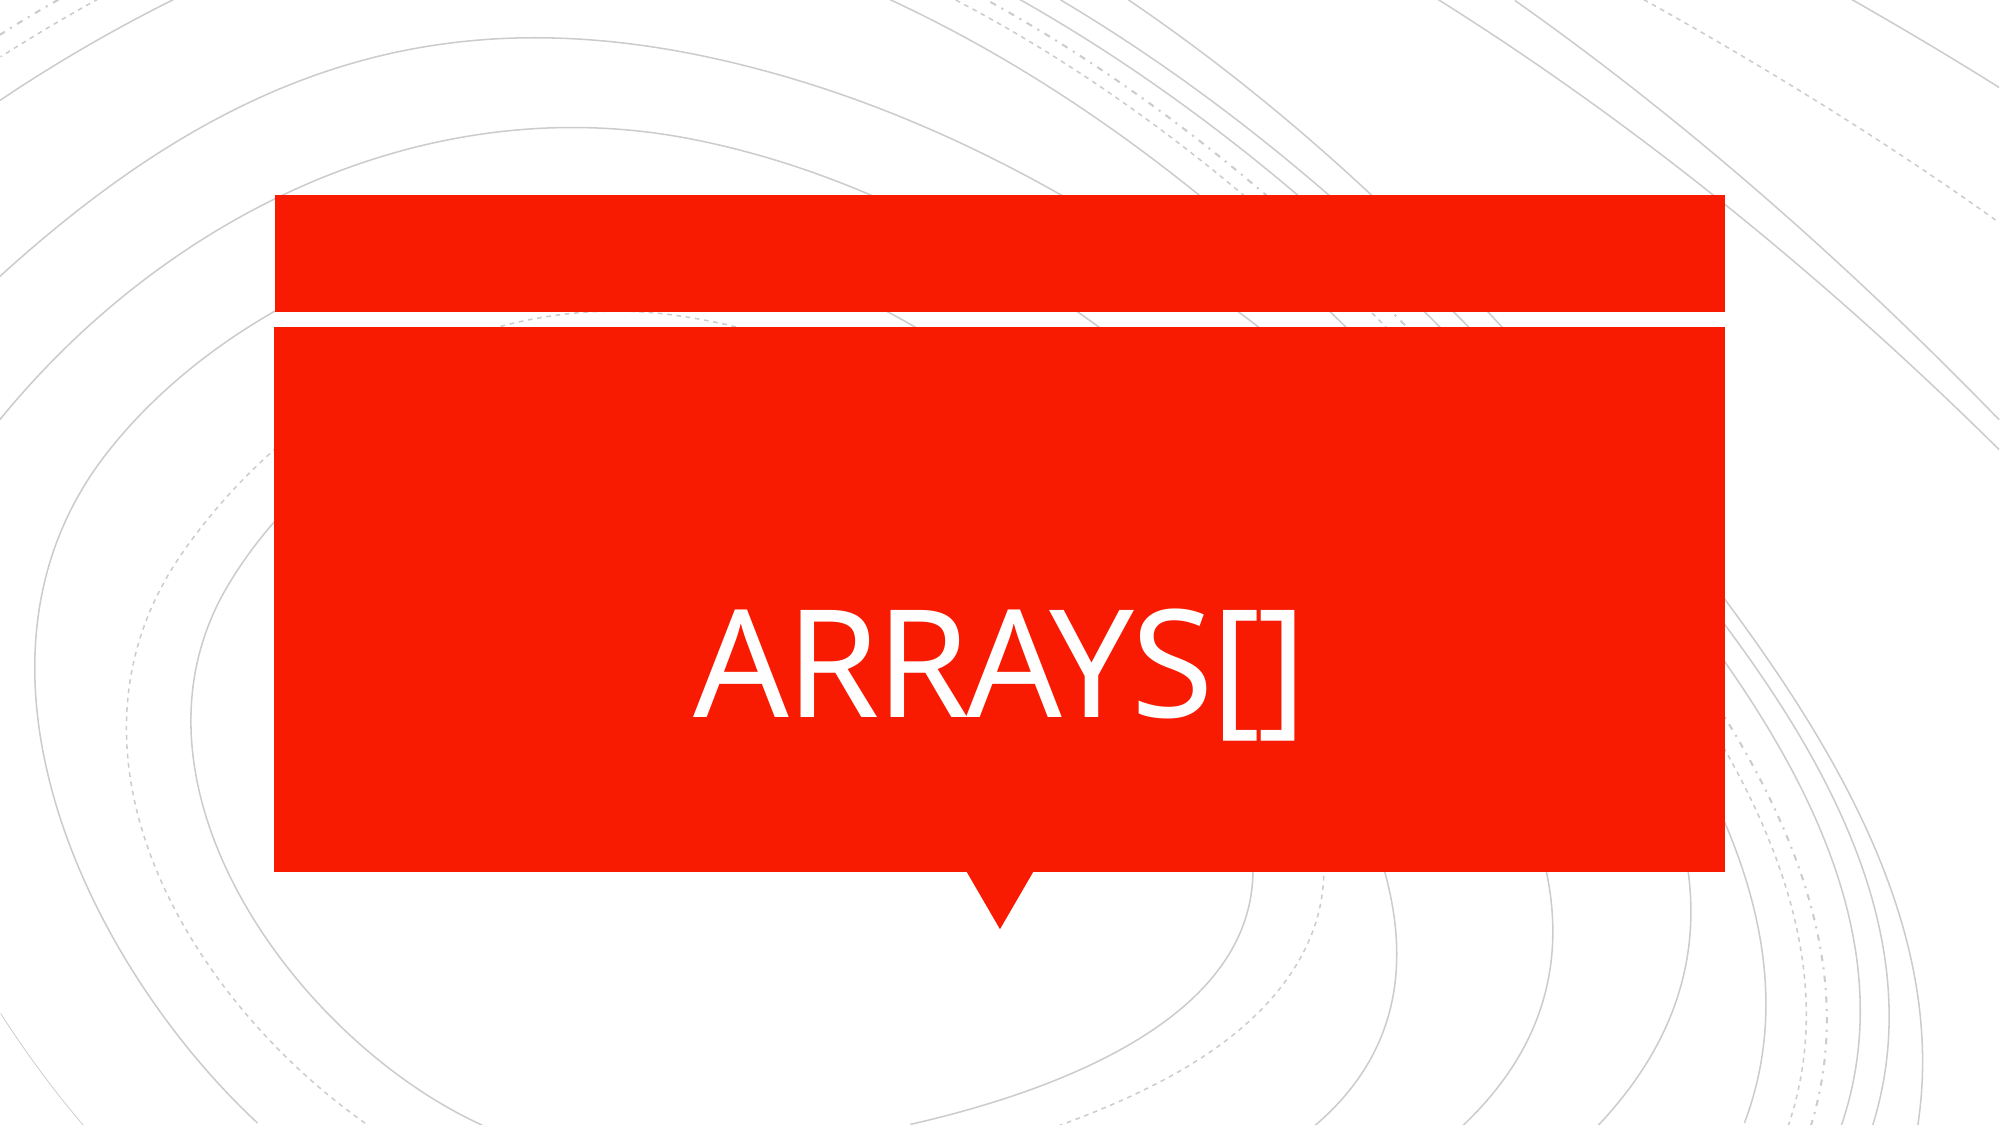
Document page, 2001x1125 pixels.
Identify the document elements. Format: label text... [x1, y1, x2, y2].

title ARRAYS[] [476, 483, 1524, 747]
